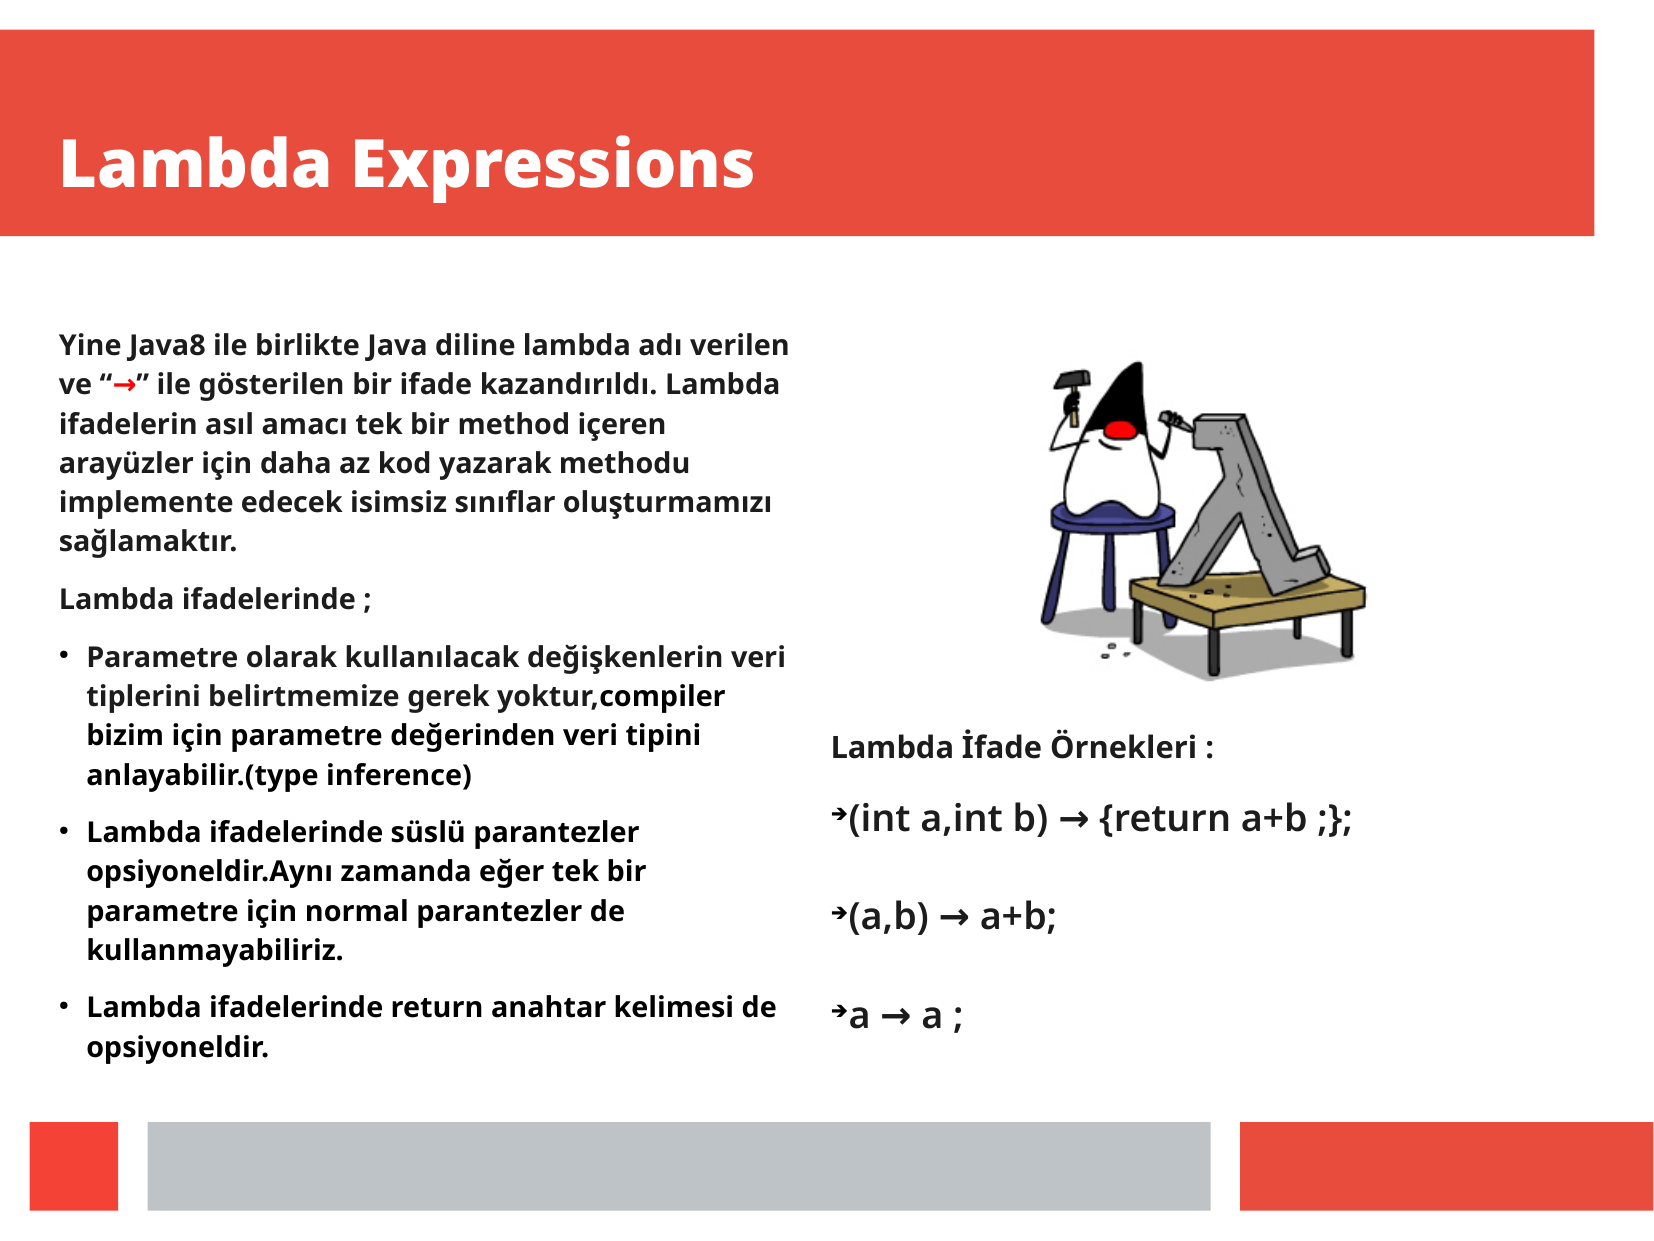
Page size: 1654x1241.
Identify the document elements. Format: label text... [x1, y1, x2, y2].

title Lambda Expressions [59, 59, 1595, 207]
picture [1014, 324, 1382, 691]
list Lambda İfade Örnekleri : (int a,int b) → {return a+b ;}; (a,b) → a+b; a → a ; [830, 725, 1566, 1092]
list Yine Java8 ile birlikte Java diline lambda adı verilen ve “→” ile gösterilen bir ifade kazandırıldı. Lambda ifadelerin asıl amacı tek bir method içeren arayüzler için daha az kod yazarak methodu implemente edecek isimsiz sınıflar oluşturmamızı sağlamaktır. Lambda ifadelerinde ; Parametre olarak kullanılacak değişkenlerin veri tiplerini belirtmemize gerek yoktur,compiler bizim için parametre değerinden veri tipini anlayabilir.(type inference) Lambda ifadelerinde süslü parantezler opsiyoneldir.Aynı zamanda eğer tek bir parametre için normal parantezler de kullanmayabiliriz. Lambda ifadelerinde return anahtar kelimesi de opsiyoneldir. [59, 324, 794, 1093]
